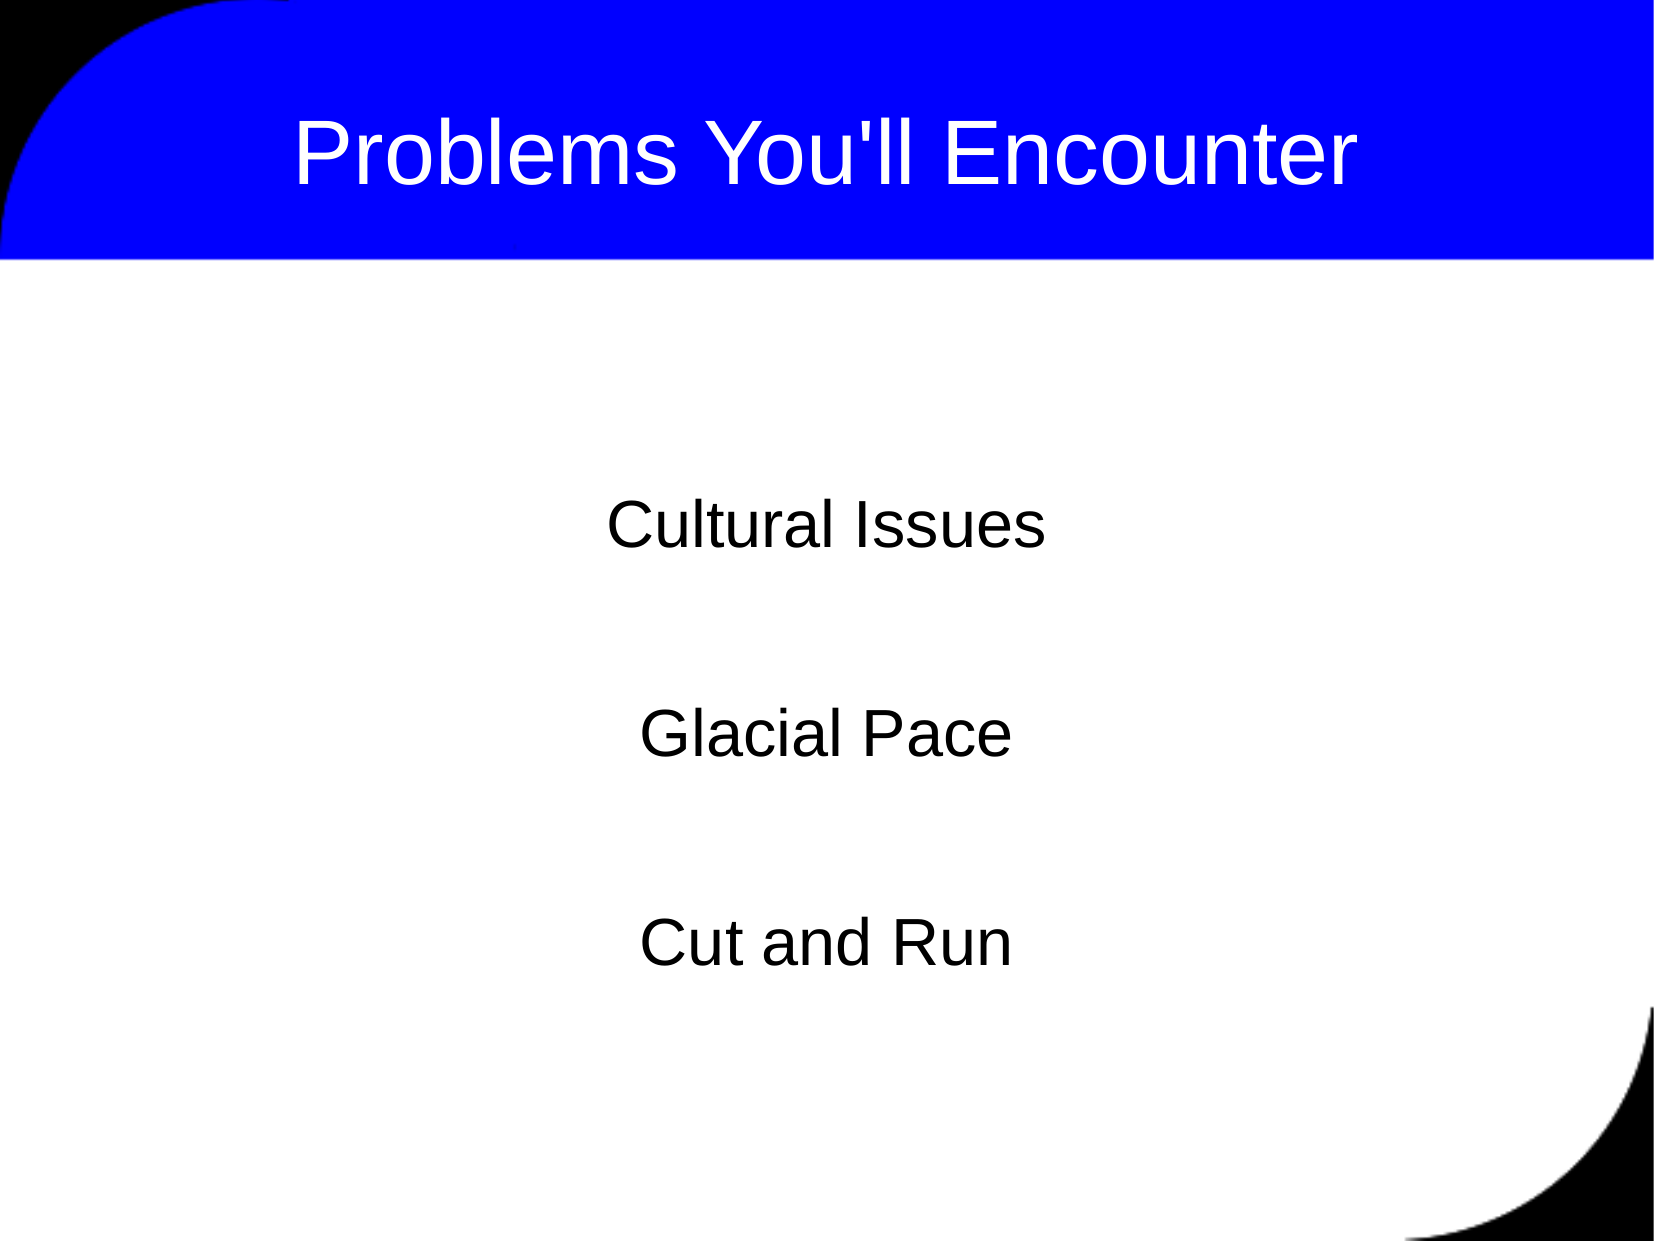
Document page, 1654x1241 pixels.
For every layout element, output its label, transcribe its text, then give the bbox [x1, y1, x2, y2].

title Problems You'll Encounter [82, 49, 1571, 257]
list Cultural Issues Glacial Pace Cut and Run [82, 487, 1571, 1109]
picture [0, 0, 1654, 1241]
